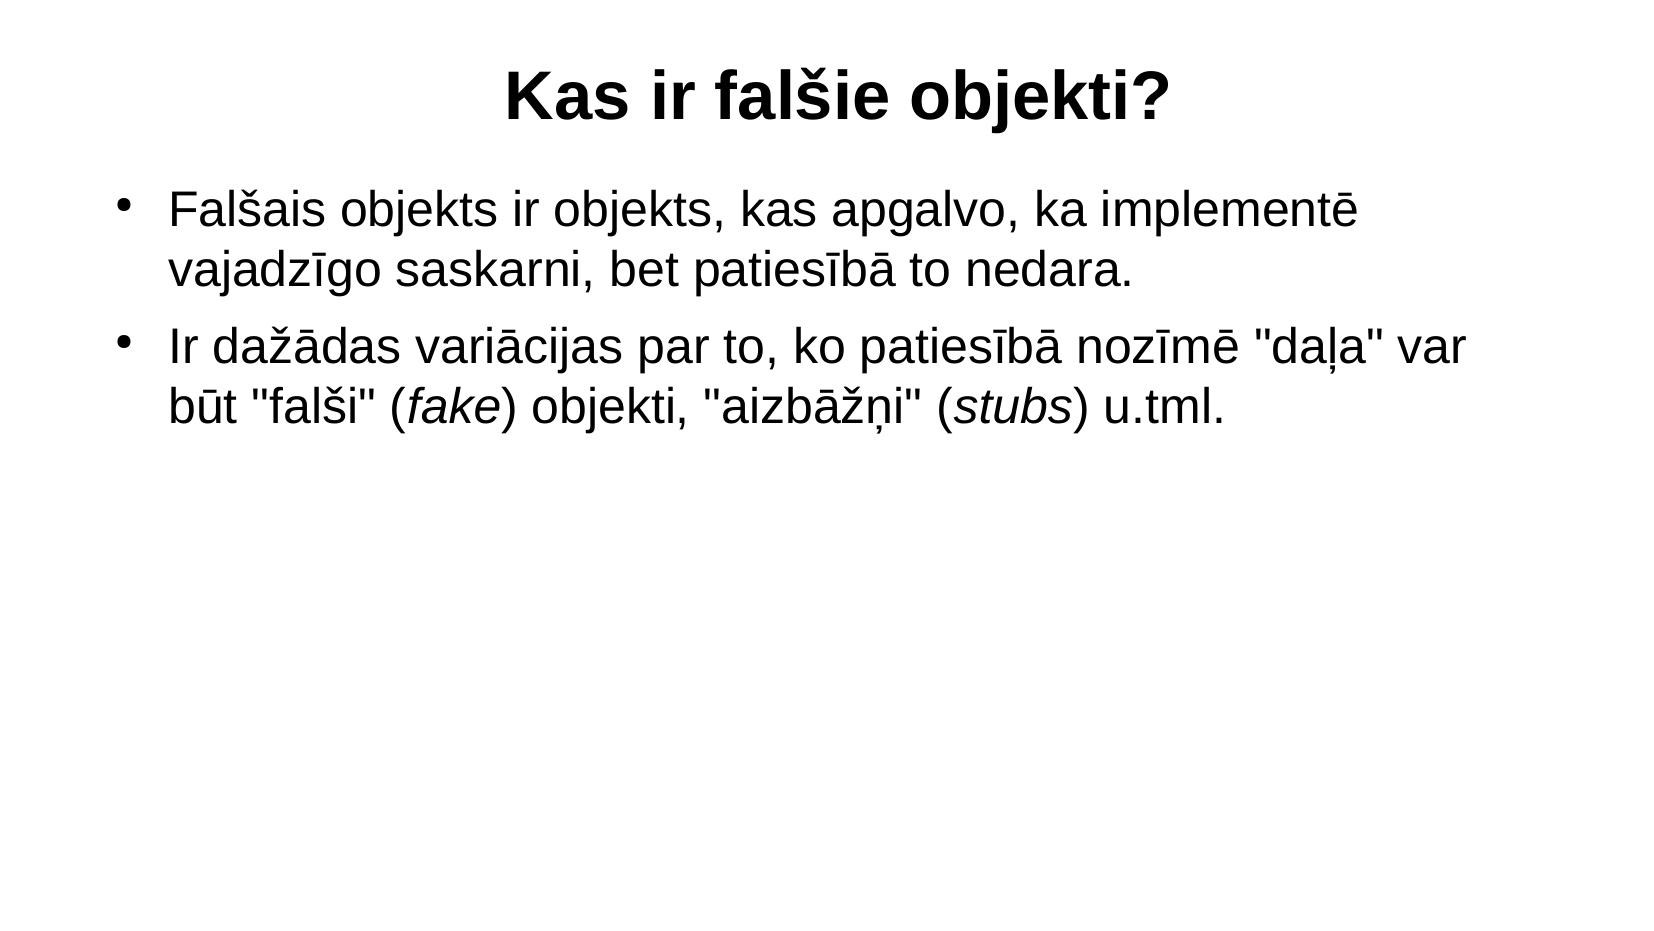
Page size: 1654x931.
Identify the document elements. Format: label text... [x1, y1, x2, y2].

title Kas ir falšie objekti? [82, 37, 1571, 147]
list Falšais objekts ir objekts, kas apgalvo, ka implementē vajadzīgo saskarni, bet patiesībā to nedara. Ir dažādas variācijas par to, ko patiesībā nozīmē "daļa" var būt "falši" (fake) objekti, "aizbāžņi" (stubs) u.tml. [82, 168, 1538, 889]
